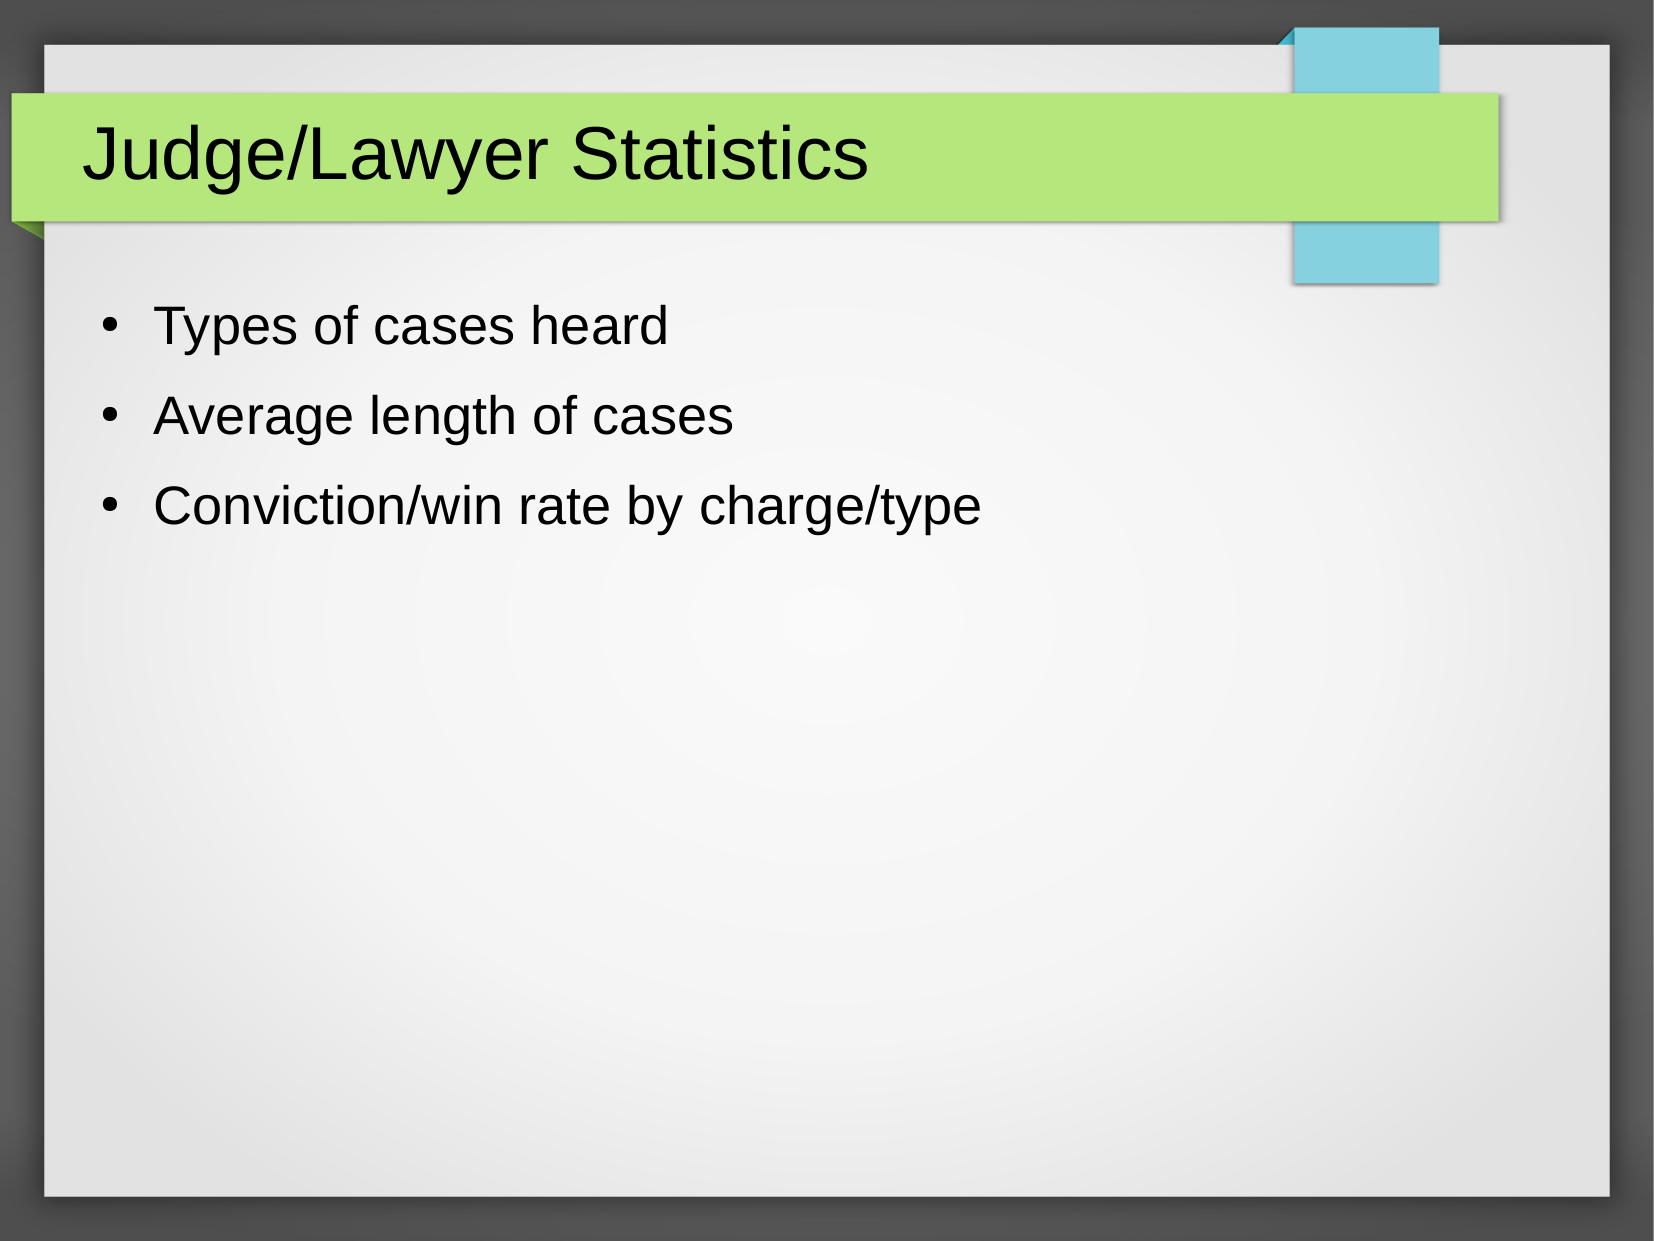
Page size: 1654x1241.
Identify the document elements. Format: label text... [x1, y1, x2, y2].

picture [0, 0, 1654, 1241]
title Judge/Lawyer Statistics [82, 94, 1264, 213]
list Types of cases heard Average length of cases Conviction/win rate by charge/type [82, 295, 1571, 1015]
